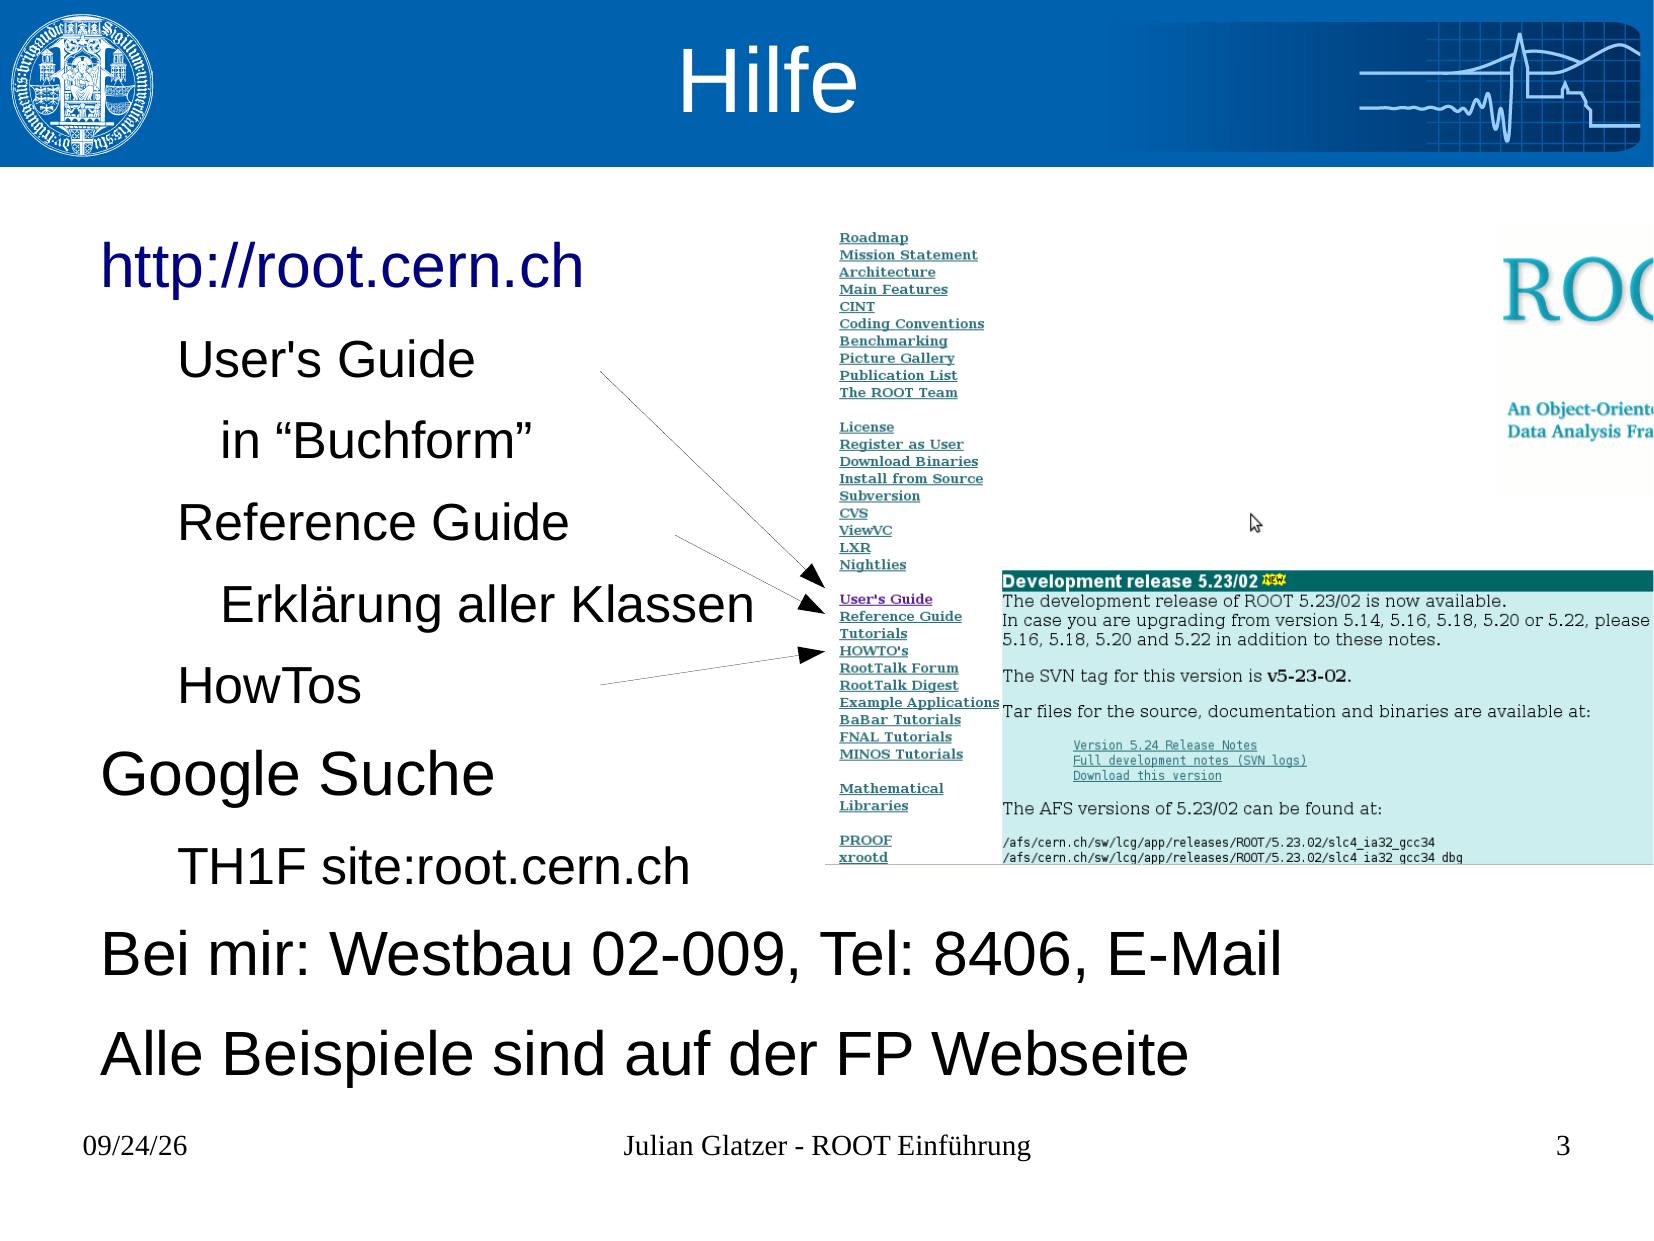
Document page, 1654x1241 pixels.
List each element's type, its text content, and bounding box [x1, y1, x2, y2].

list http://root.cern.ch User's Guide in “Buchform” Reference Guide Erklärung aller Klassen HowTos Google Suche TH1F site:root.cern.ch Bei mir: Westbau 02-009, Tel: 8406, E-Mail Alle Beispiele sind auf der FP Webseite [82, 231, 1571, 1089]
picture [0, 0, 1654, 167]
title Hilfe [187, 19, 1351, 143]
picture [825, 221, 1654, 866]
